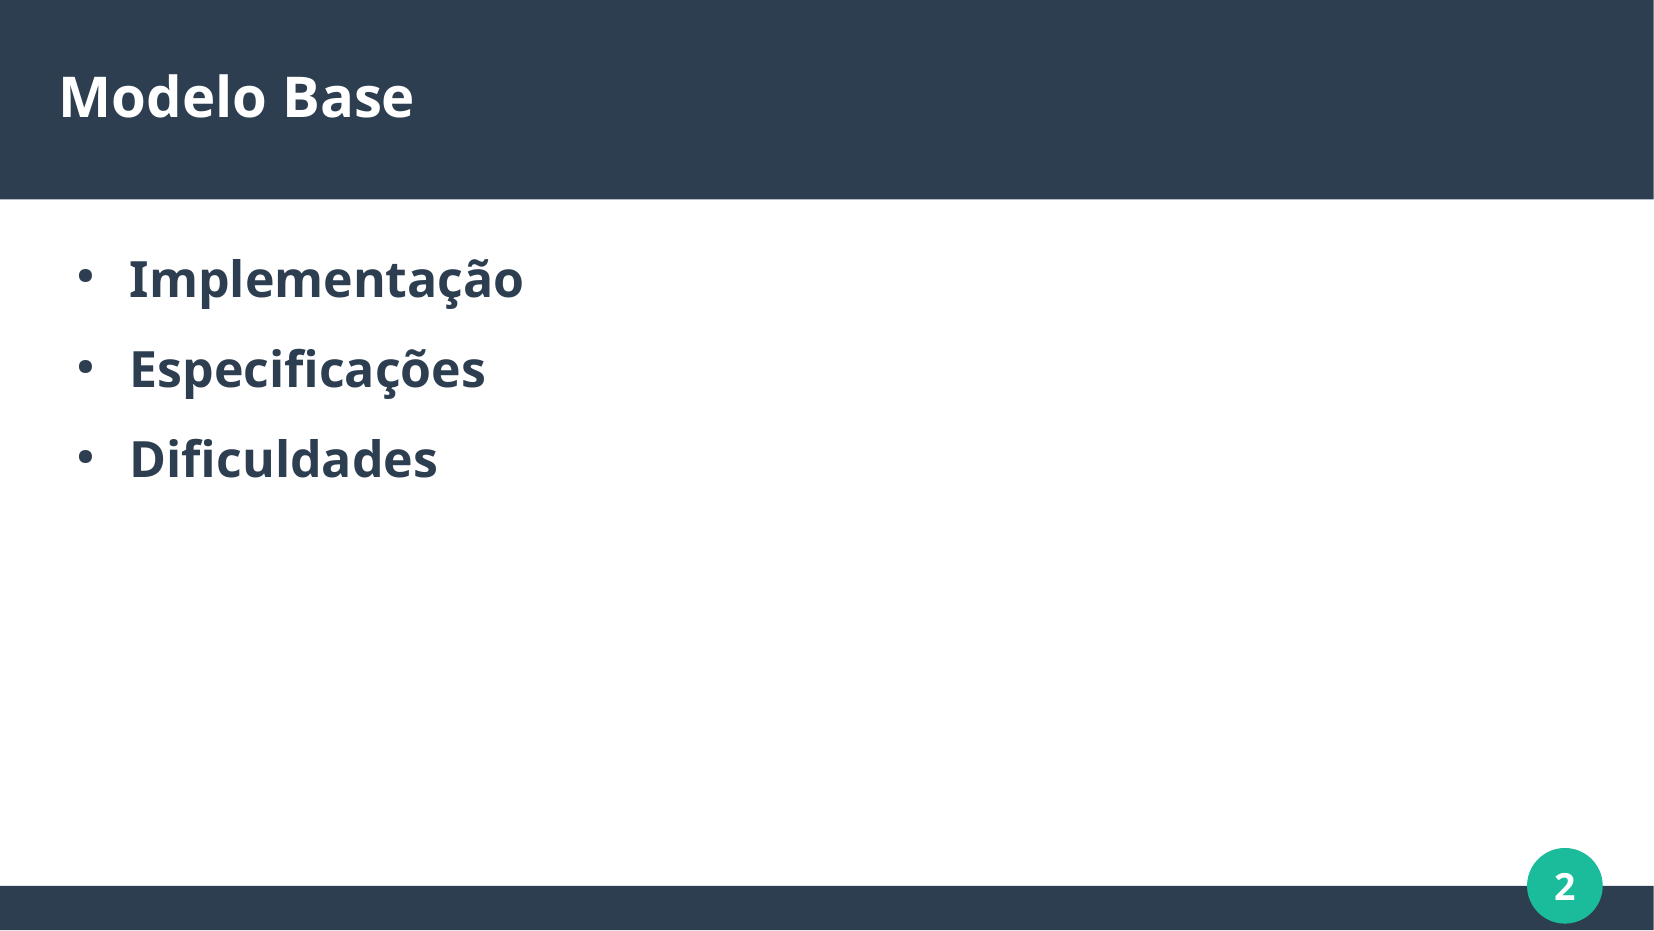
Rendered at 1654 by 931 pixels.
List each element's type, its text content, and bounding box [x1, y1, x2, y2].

list Implementação Especificações Dificuldades [58, 243, 1595, 864]
title Modelo Base [58, 36, 1595, 156]
